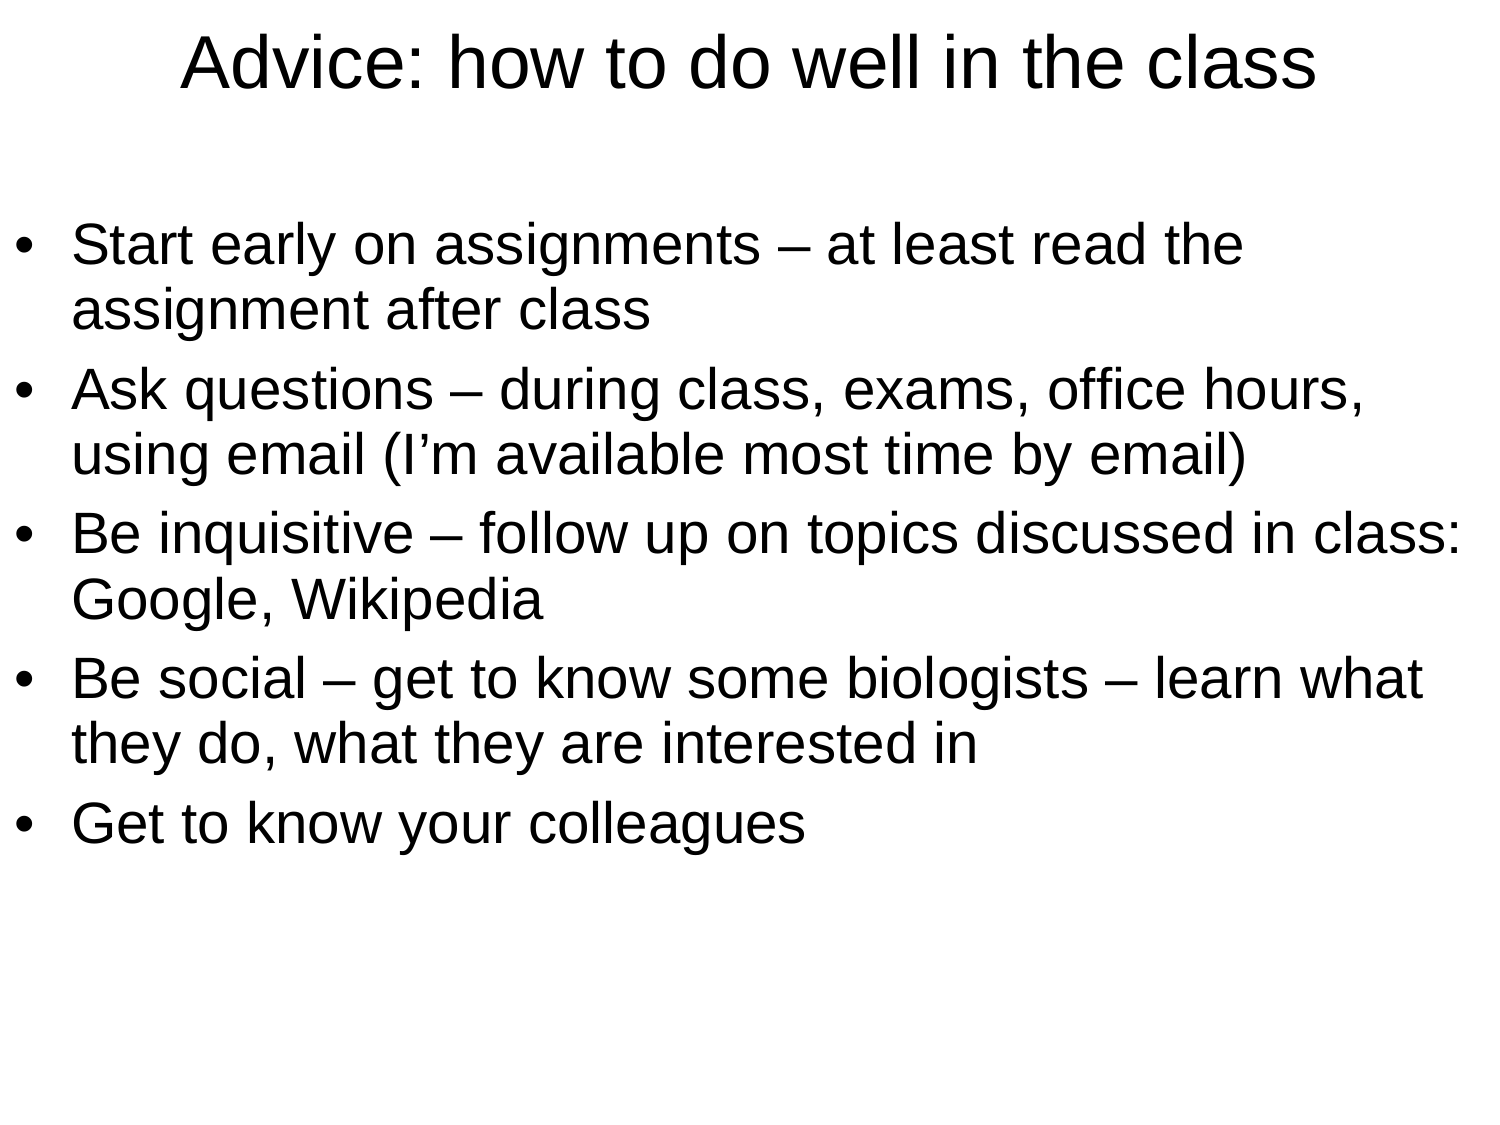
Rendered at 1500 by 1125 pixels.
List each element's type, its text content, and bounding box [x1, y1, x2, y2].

title Advice: how to do well in the class [0, 12, 1500, 113]
list Start early on assignments – at least read the assignment after class Ask questions – during class, exams, office hours, using email (I’m available most time by email) Be inquisitive – follow up on topics discussed in class: Google, Wikipedia Be social – get to know some biologists – learn what they do, what they are interested in Get to know your colleagues [0, 124, 1500, 1125]
